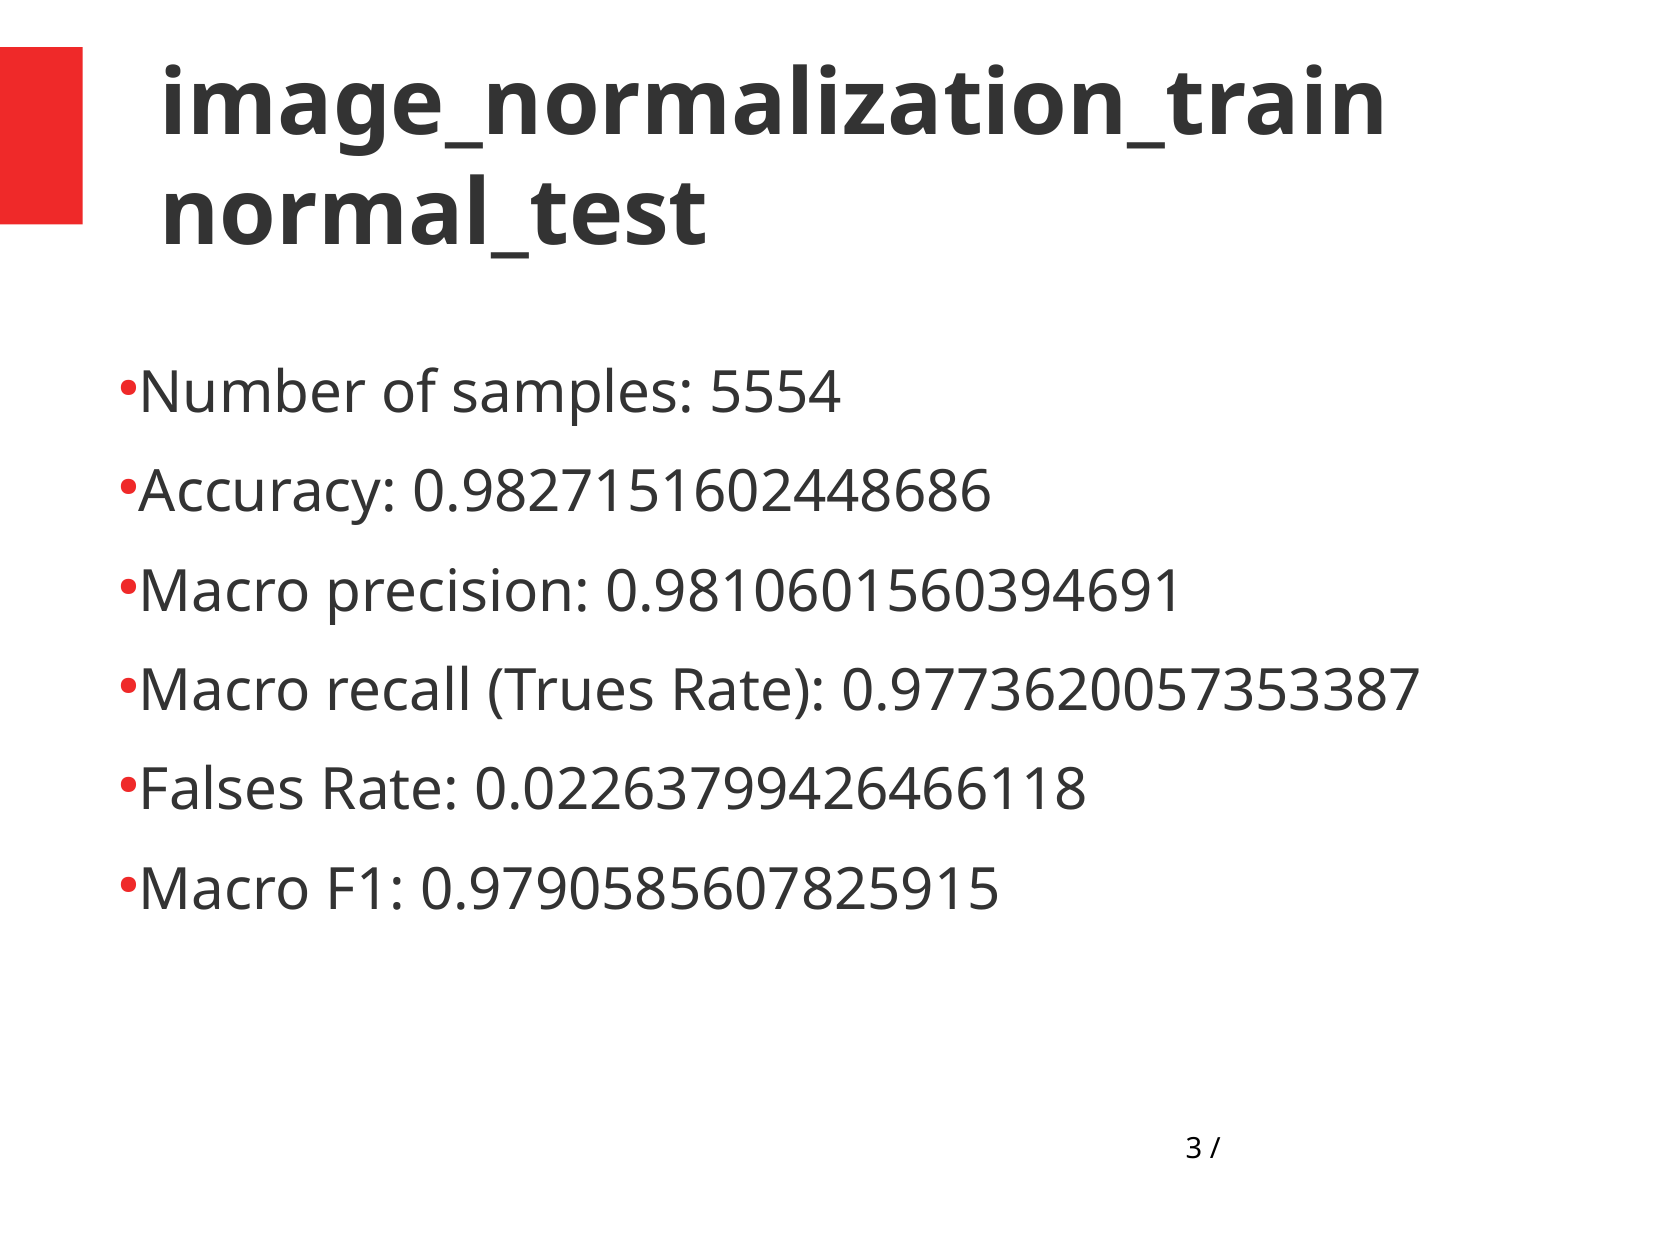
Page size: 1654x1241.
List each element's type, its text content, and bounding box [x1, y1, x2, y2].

list Number of samples: 5554 Accuracy: 0.9827151602448686 Macro precision: 0.9810601560394691 Macro recall (Trues Rate): 0.9773620057353387 Falses Rate: 0.02263799426466118 Macro F1: 0.9790585607825915 [118, 354, 1536, 1074]
title image_normalization_train normal_test [159, 45, 1530, 260]
text_box / [1185, 1129, 1571, 1216]
